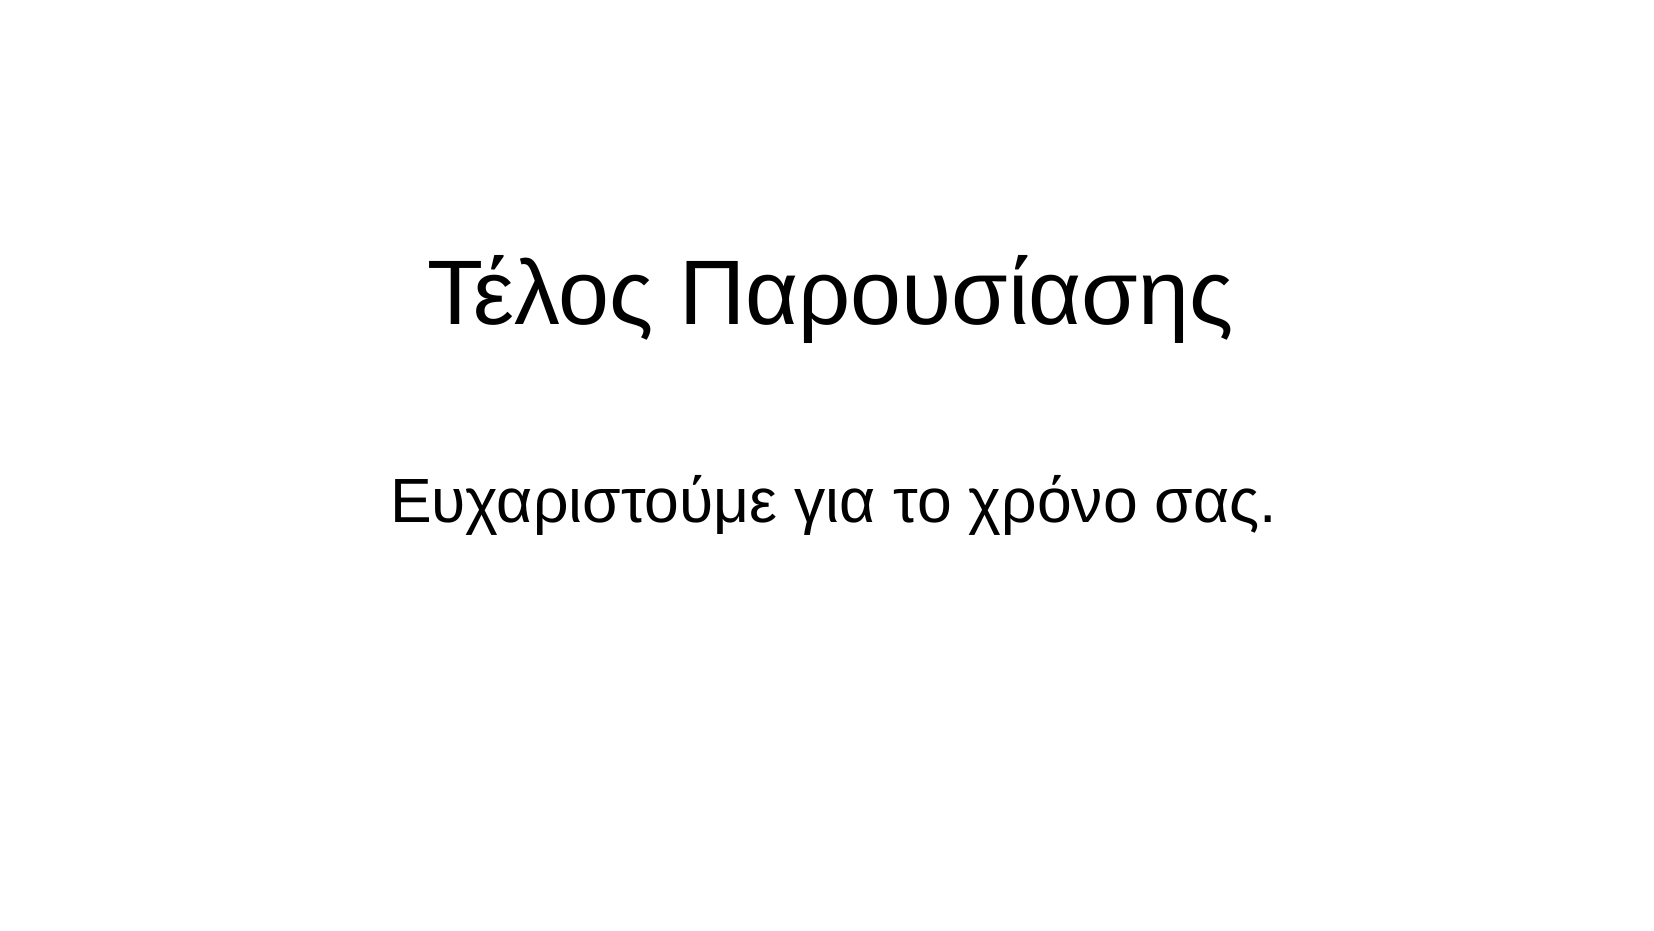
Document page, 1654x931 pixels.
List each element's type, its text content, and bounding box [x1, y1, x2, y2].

title Τέλος Παρουσίασης [86, 210, 1576, 366]
title Ευχαριστούμε για το χρόνο σας. [90, 420, 1579, 576]
